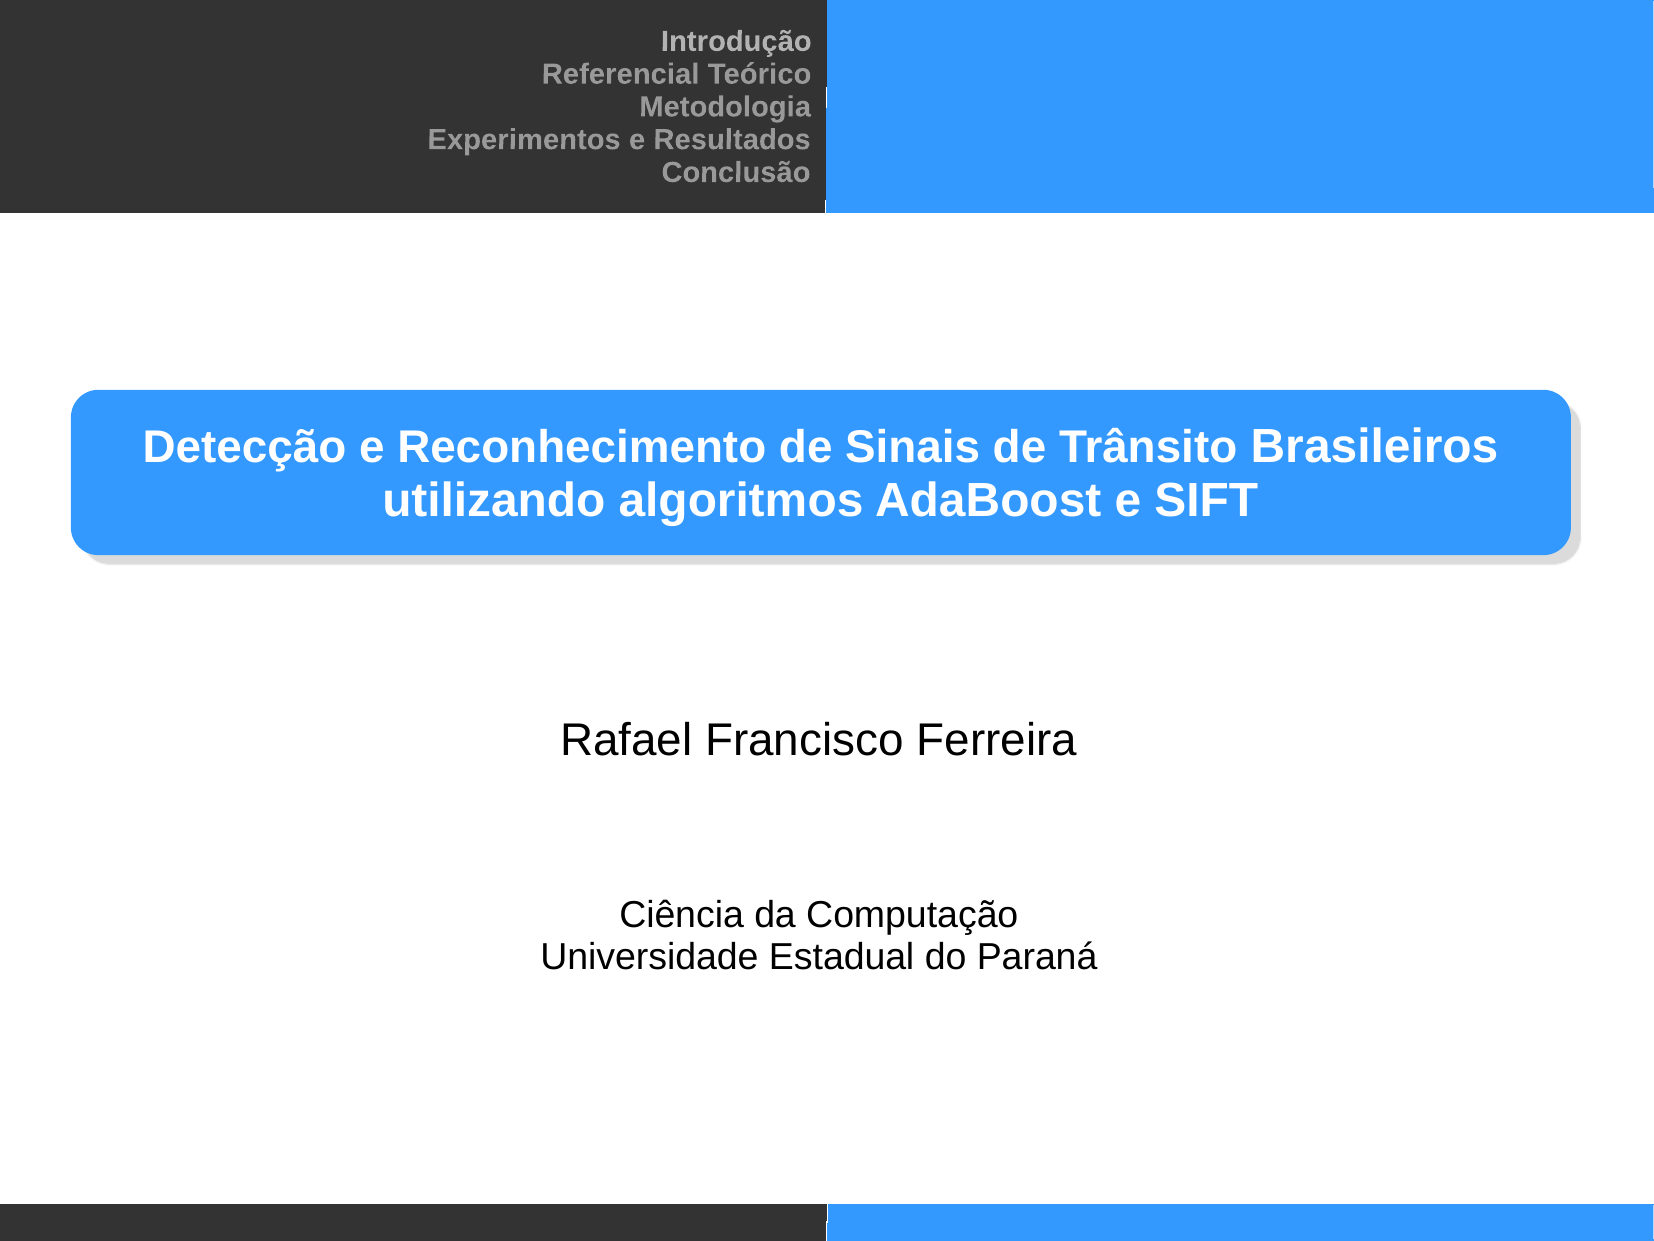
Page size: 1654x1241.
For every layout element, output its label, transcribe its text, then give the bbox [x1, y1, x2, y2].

text_box Rafael Francisco Ferreira [545, 706, 1097, 823]
text_box Introdução Referencial Teórico Metodologia Experimentos e Resultados Conclusão [0, 0, 827, 213]
text_box Ciência da Computação Universidade Estadual do Paraná [525, 885, 1117, 996]
text_box [0, 1204, 827, 1241]
text_box Detecção e Reconhecimento de Sinais de Trânsito Brasileiros utilizando algoritmos AdaBoost e SIFT [70, 389, 1571, 556]
text_box [826, 0, 1654, 213]
text_box [827, 1204, 1654, 1241]
